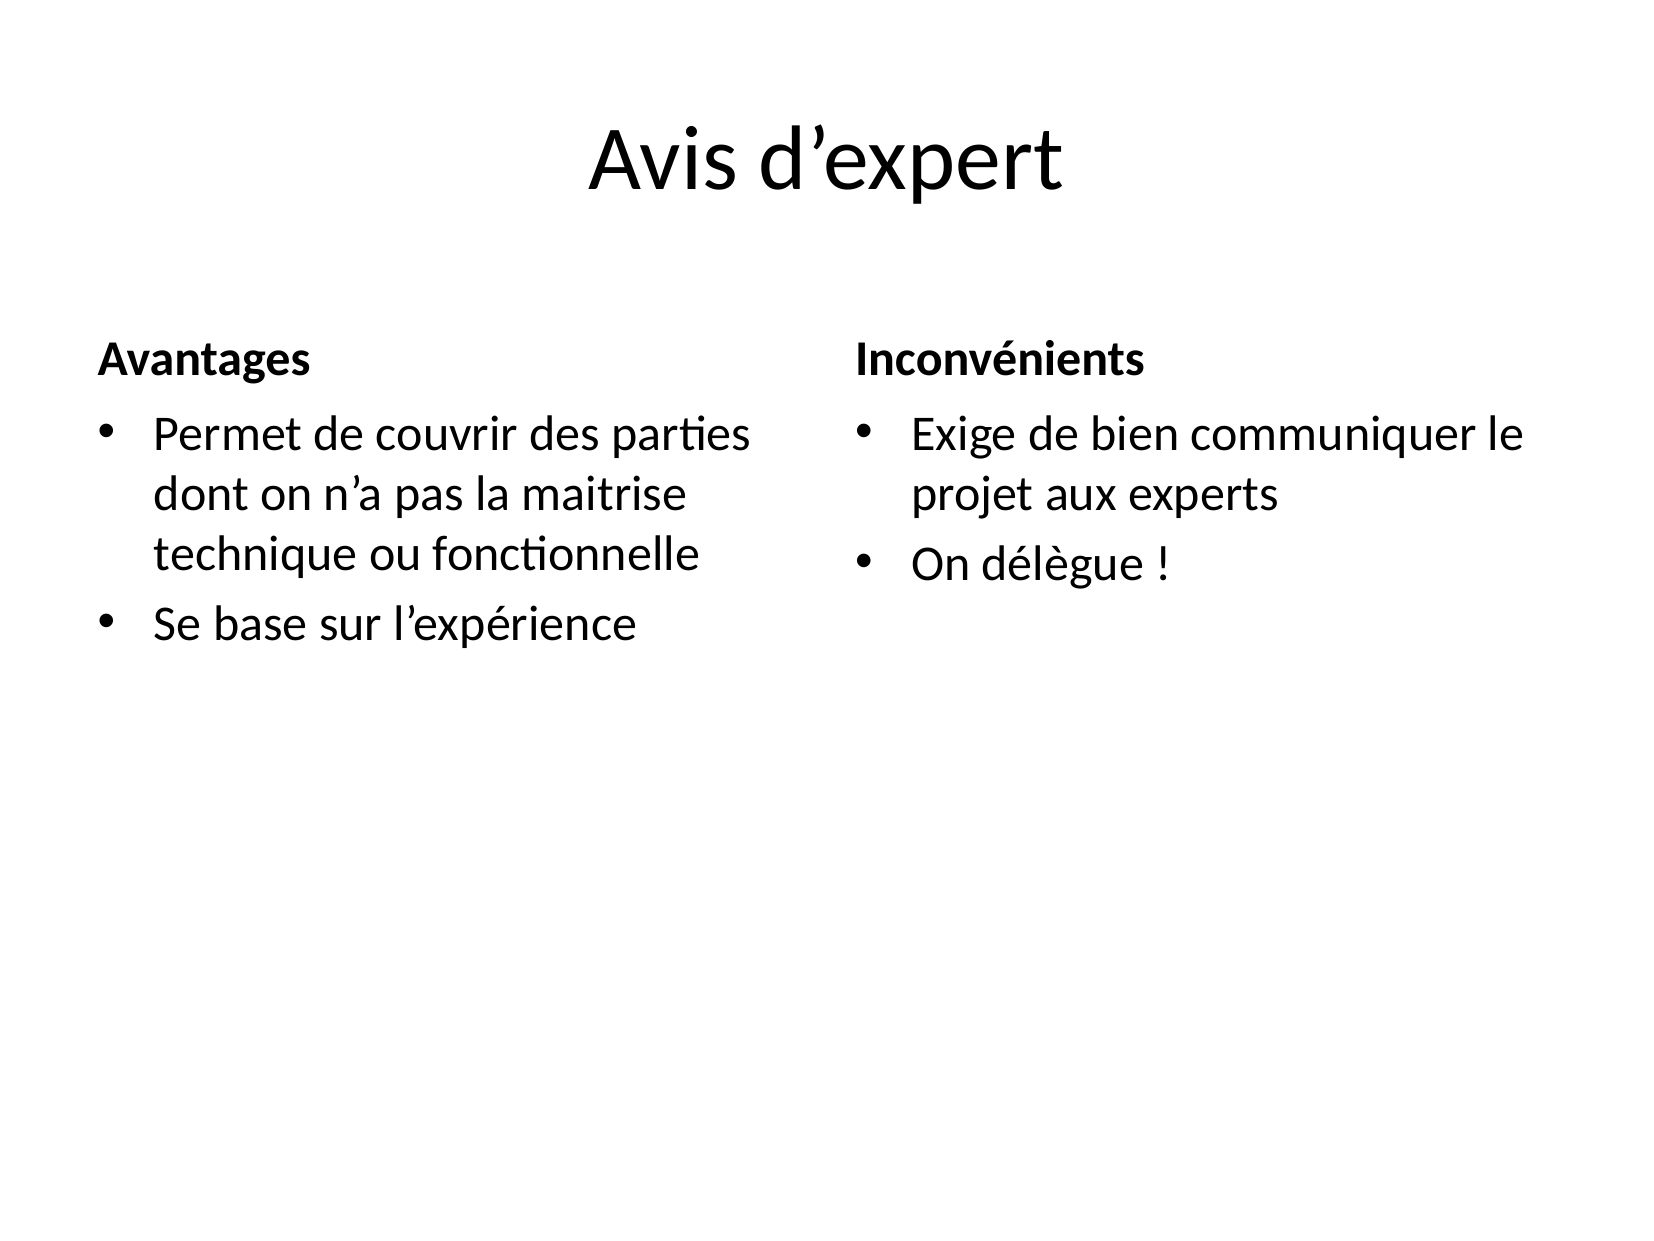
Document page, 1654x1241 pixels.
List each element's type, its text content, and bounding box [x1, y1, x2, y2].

title Avis d’expert [82, 49, 1571, 257]
list Inconvénients [839, 277, 1571, 393]
list Permet de couvrir des parties dont on n’a pas la maitrise technique ou fonctionnelle Se base sur l’expérience [82, 393, 814, 1108]
list Exige de bien communiquer le projet aux experts On délègue ! [839, 393, 1571, 1108]
list Avantages [82, 277, 814, 393]
